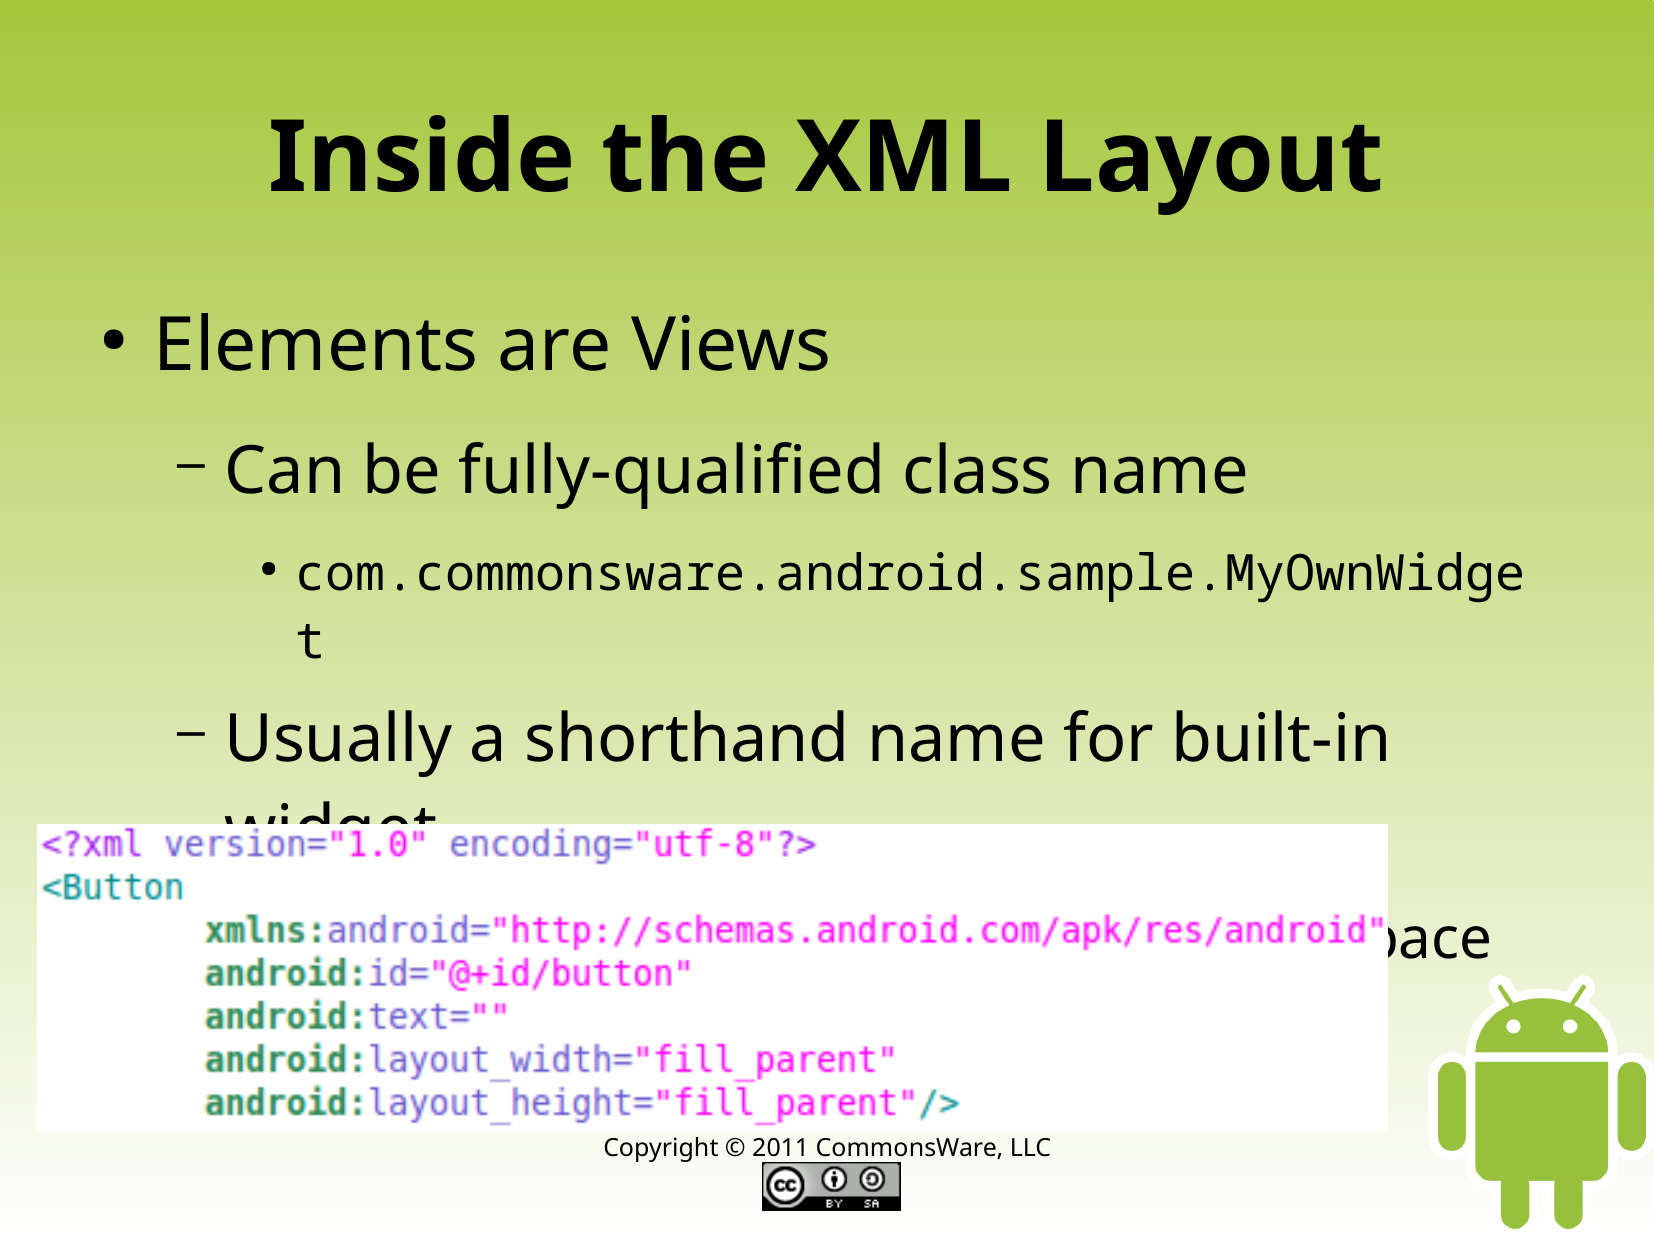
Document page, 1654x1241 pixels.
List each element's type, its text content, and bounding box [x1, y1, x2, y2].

list Elements are Views Can be fully-qualified class name com.commonsware.android.sample.MyOwnWidget Usually a shorthand name for built-in widget For classes in android.widget namespace [82, 290, 1538, 770]
picture [1428, 975, 1654, 1238]
picture [37, 824, 1388, 1132]
title Inside the XML Layout [82, 49, 1571, 257]
picture [762, 1162, 901, 1211]
